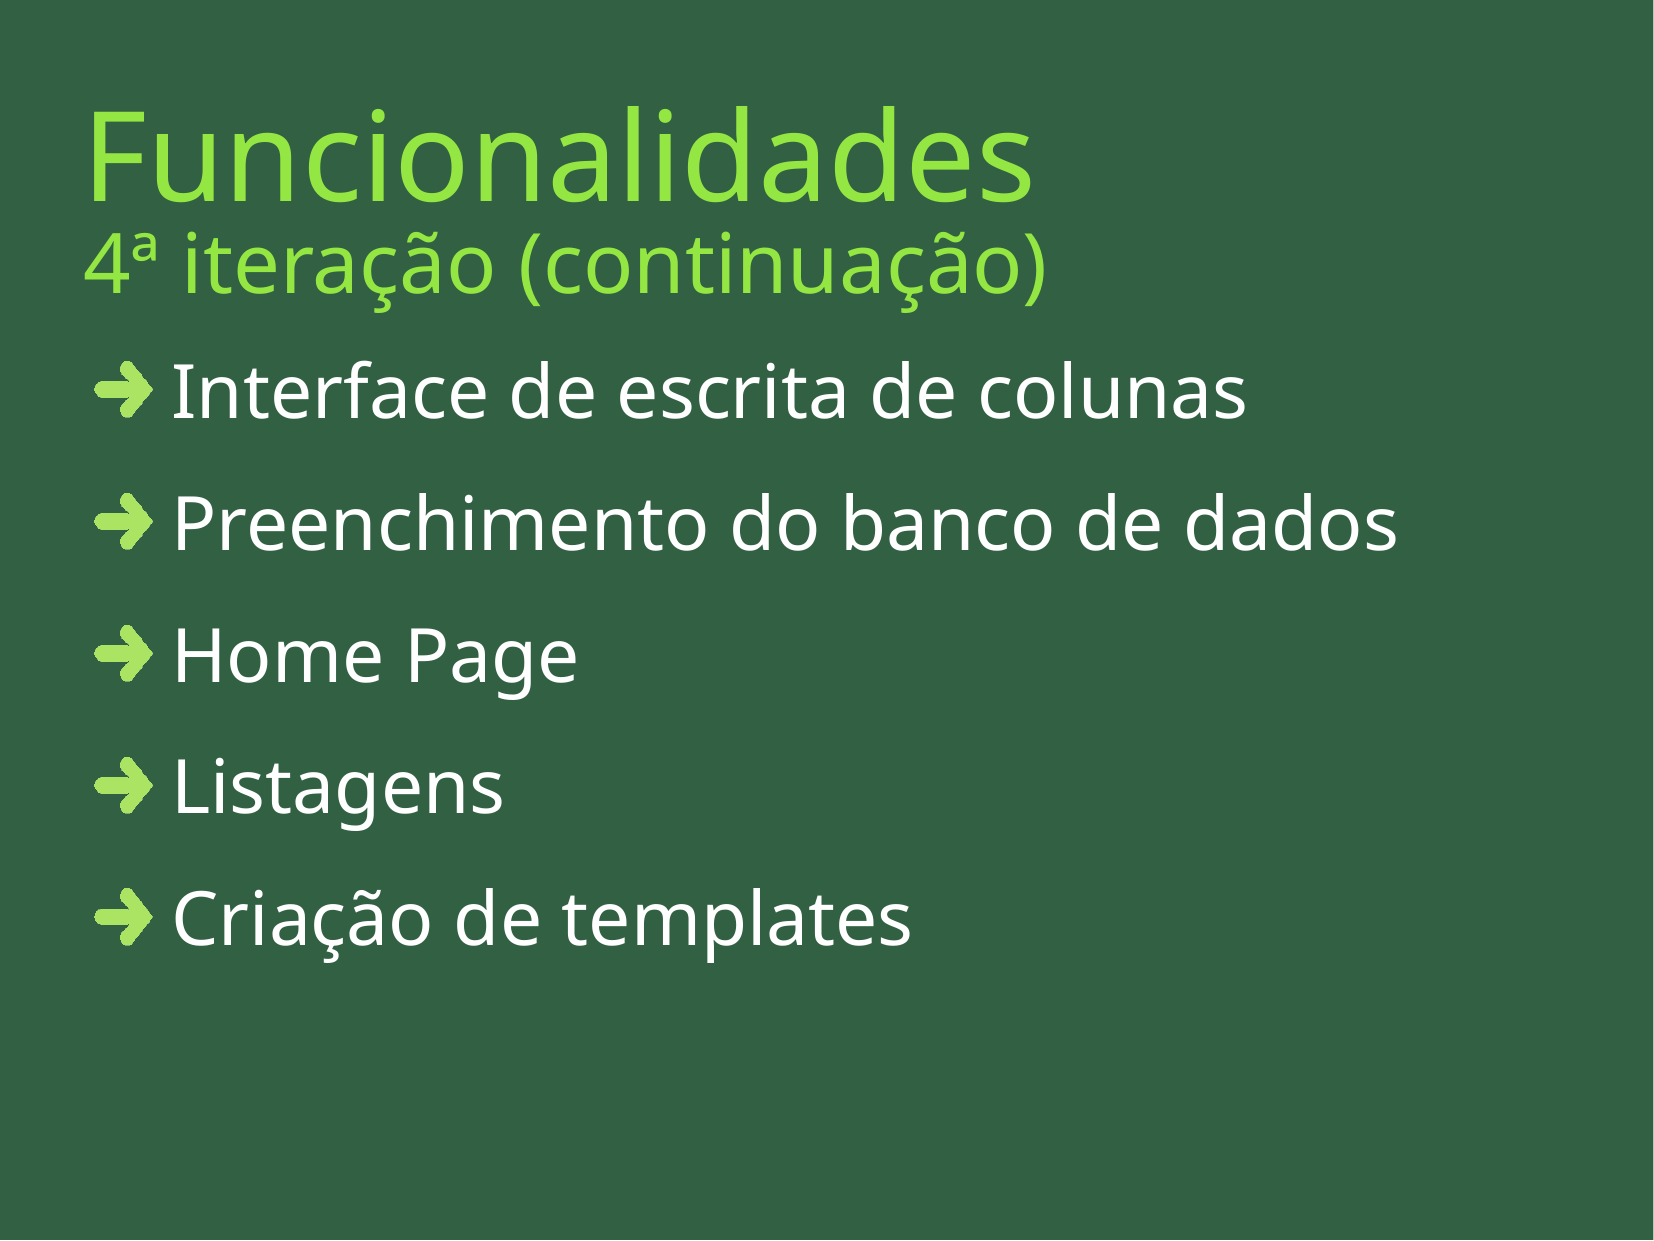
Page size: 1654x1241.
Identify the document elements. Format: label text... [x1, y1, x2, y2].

title 4ª iteração (continuação) [83, 183, 1572, 340]
list Interface de escrita de colunas Preenchimento do banco de dados Home Page Listagens Criação de templates [77, 338, 1566, 1034]
title Funcionalidades [82, 49, 1571, 257]
